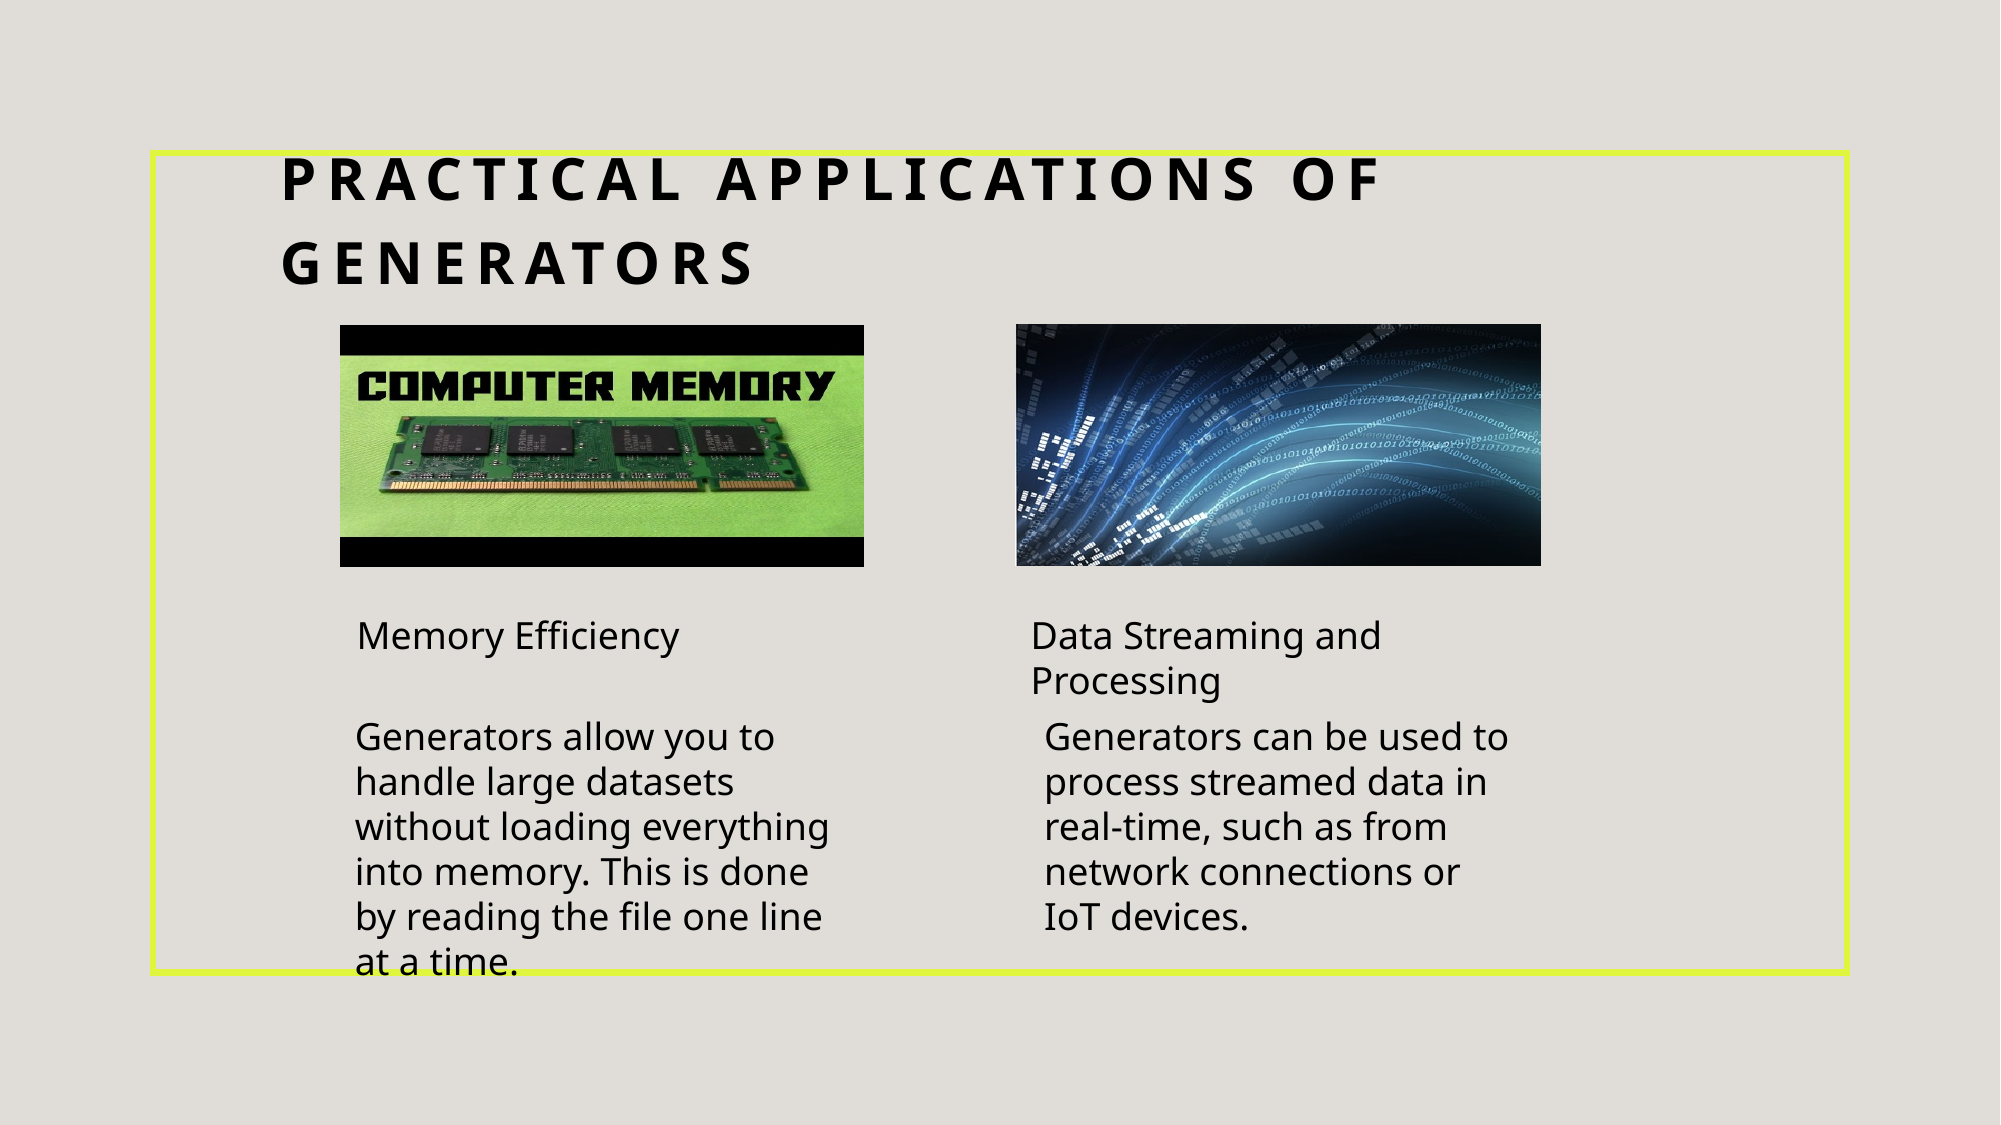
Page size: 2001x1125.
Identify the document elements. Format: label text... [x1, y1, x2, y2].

text_box Generators can be used to process streamed data in real-time, such as from network connections or IoT devices. [1029, 705, 1541, 946]
text_box Data Streaming and Processing [1015, 604, 1574, 710]
text_box Memory Efficiency [341, 604, 866, 665]
picture [340, 325, 864, 568]
picture [1015, 324, 1541, 566]
text_box Generators allow you to handle large datasets without loading everything into memory. This is done by reading the file one line at a time. [339, 705, 864, 991]
title Practical APPLICATIONS OF GENERATORS [265, 200, 1769, 305]
